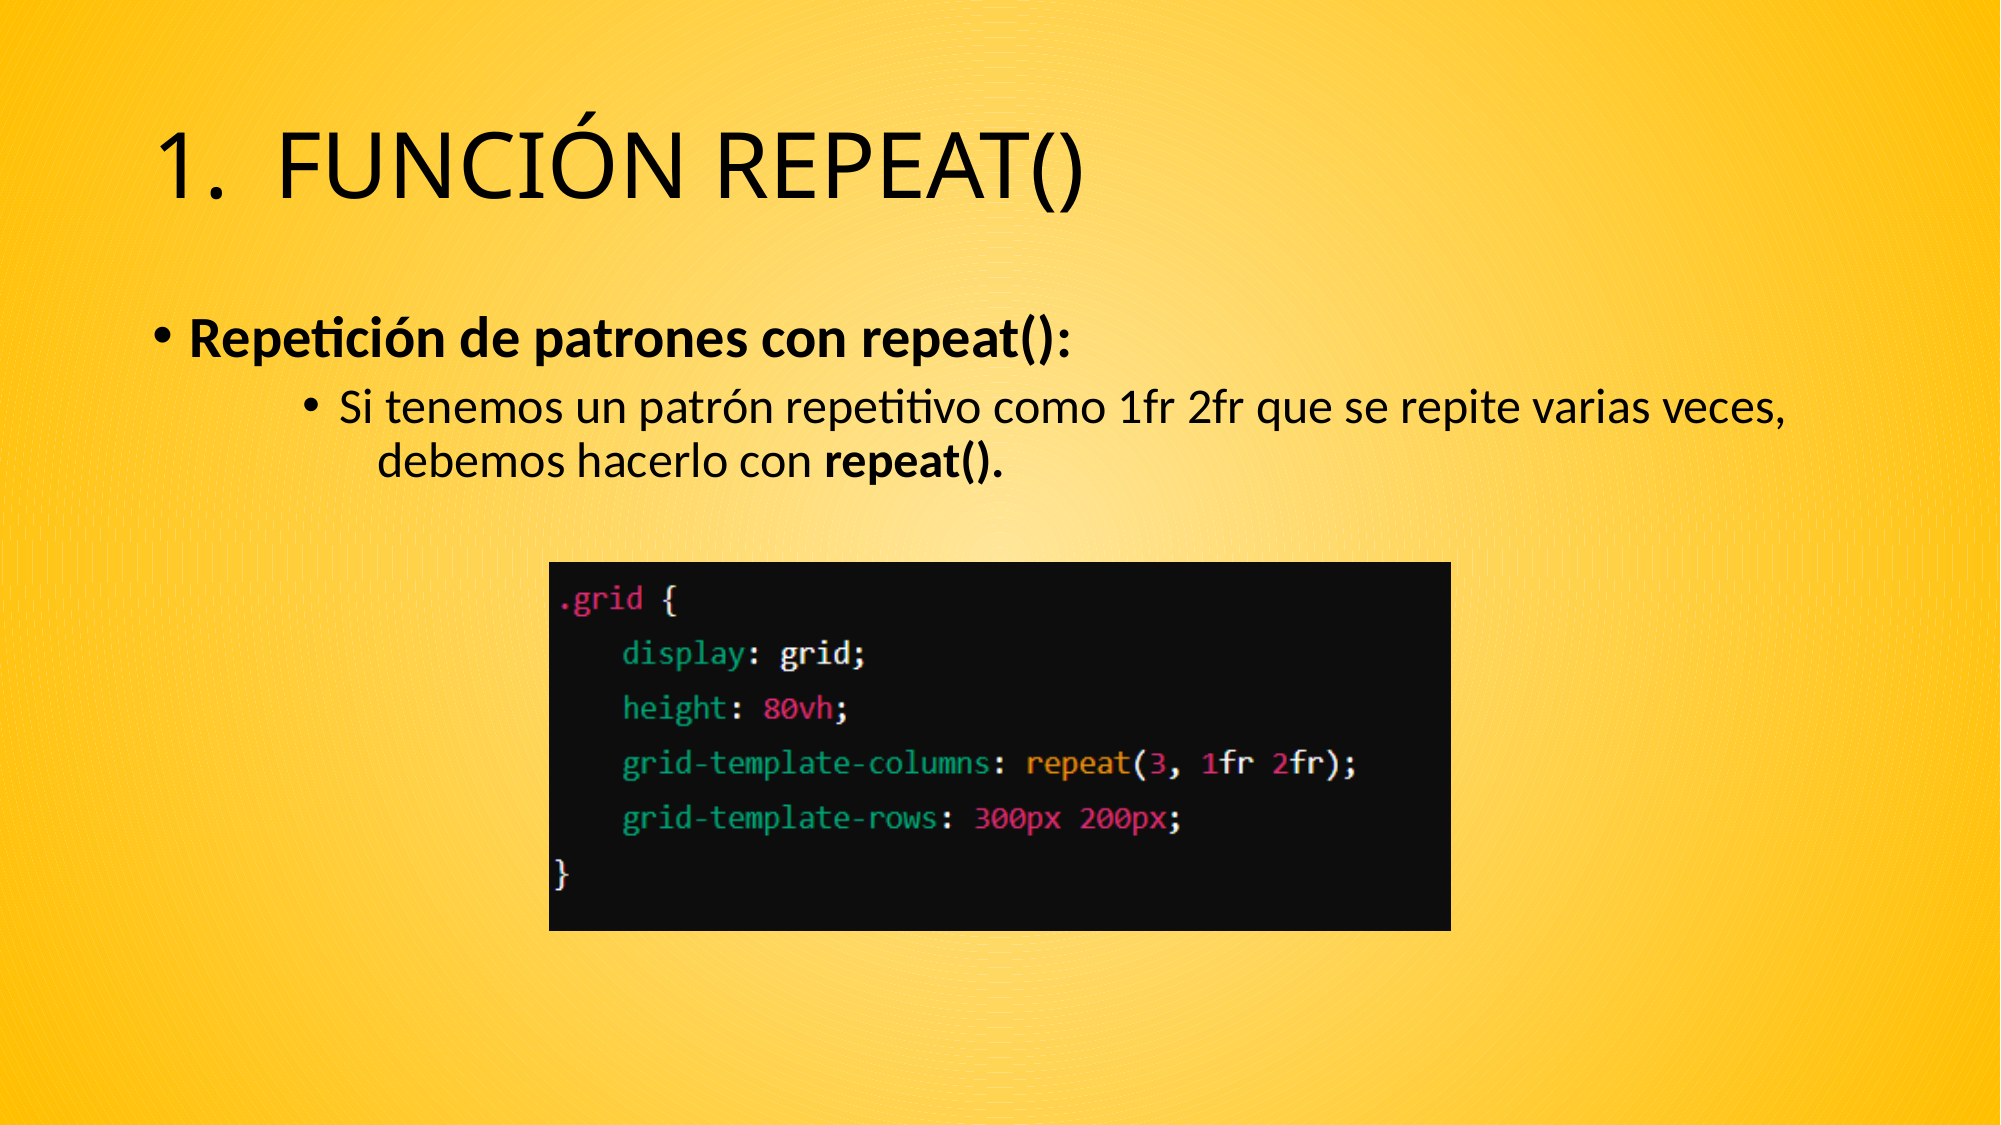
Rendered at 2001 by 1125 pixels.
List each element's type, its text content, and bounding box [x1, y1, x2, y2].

list Repetición de patrones con repeat(): Si tenemos un patrón repetitivo como 1fr 2fr que se repite varias veces, debemos hacerlo con repeat(). [137, 299, 1863, 1014]
title FUNCIÓN REPEAT() [137, 59, 1863, 278]
picture [549, 562, 1451, 931]
